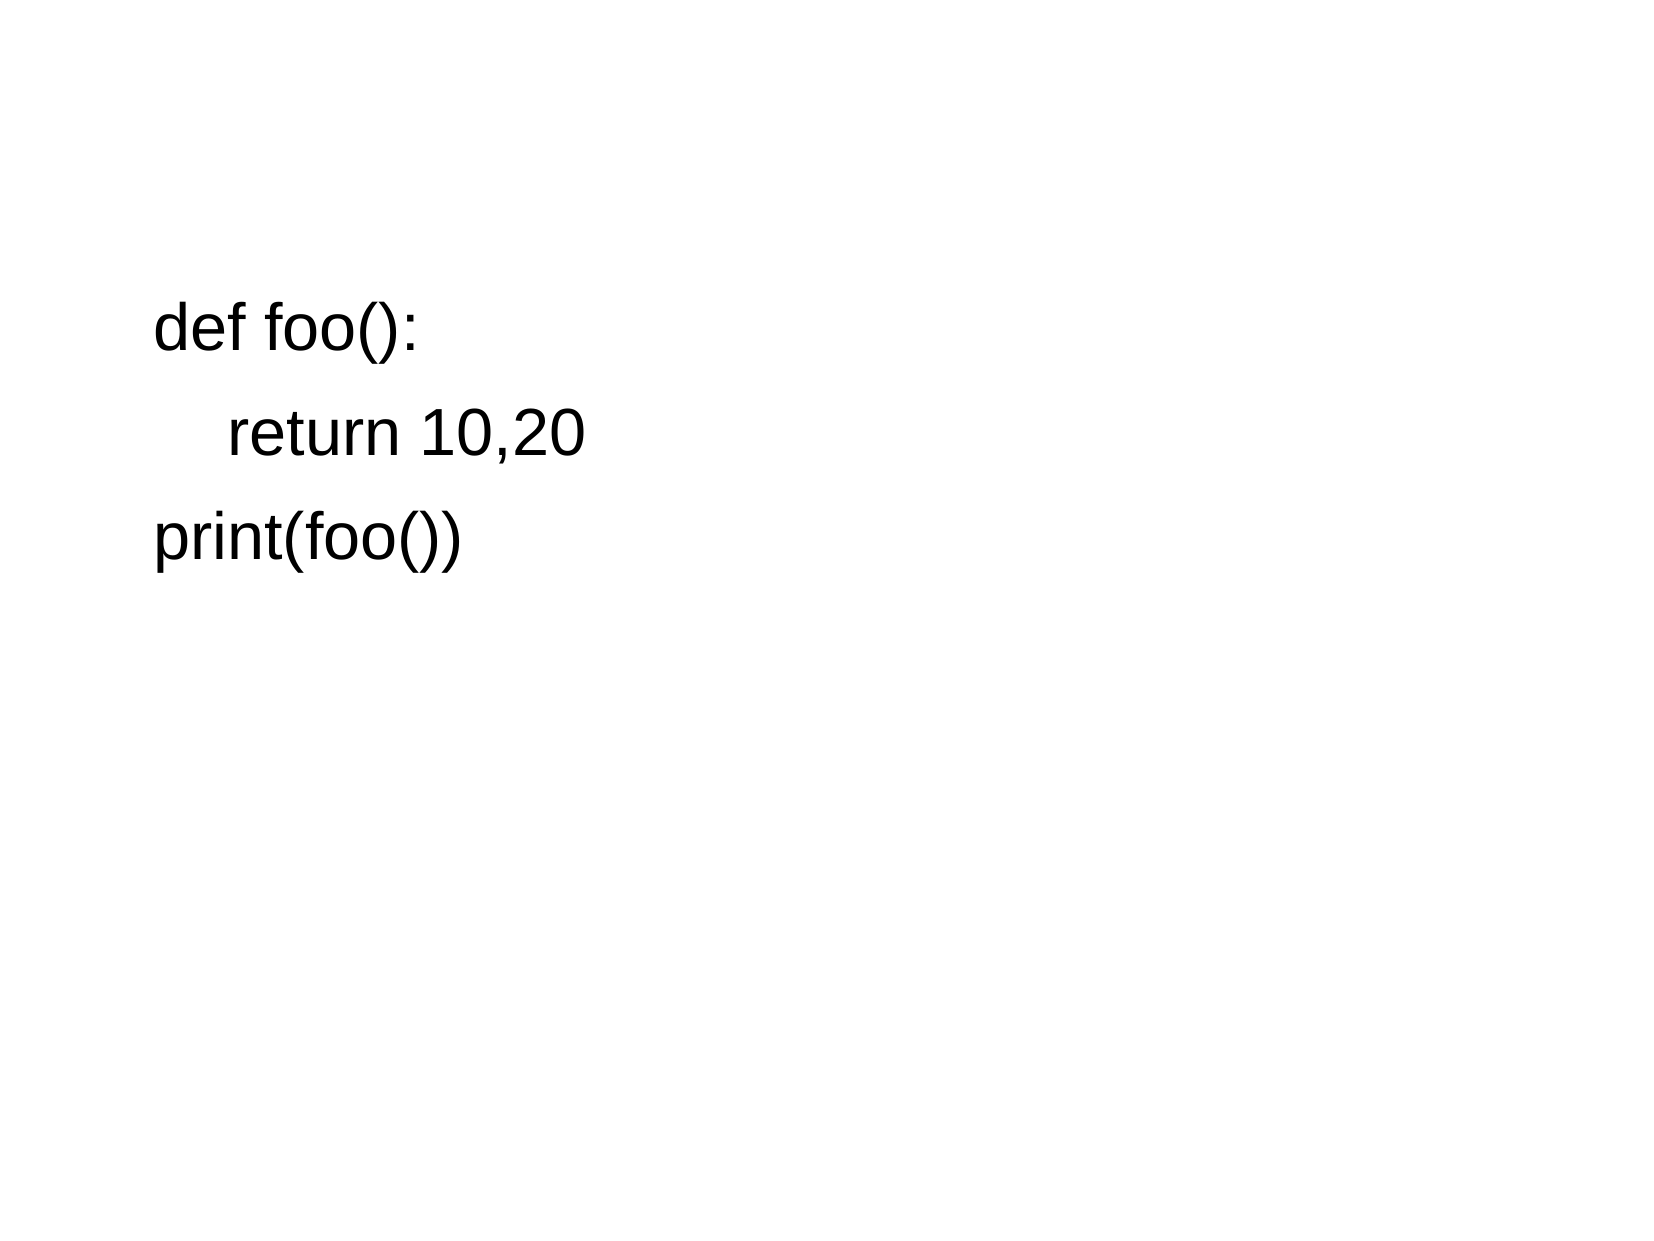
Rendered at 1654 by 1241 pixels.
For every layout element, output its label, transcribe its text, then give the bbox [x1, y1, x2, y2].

list def foo(): return 10,20 print(foo()) [82, 290, 1571, 1010]
